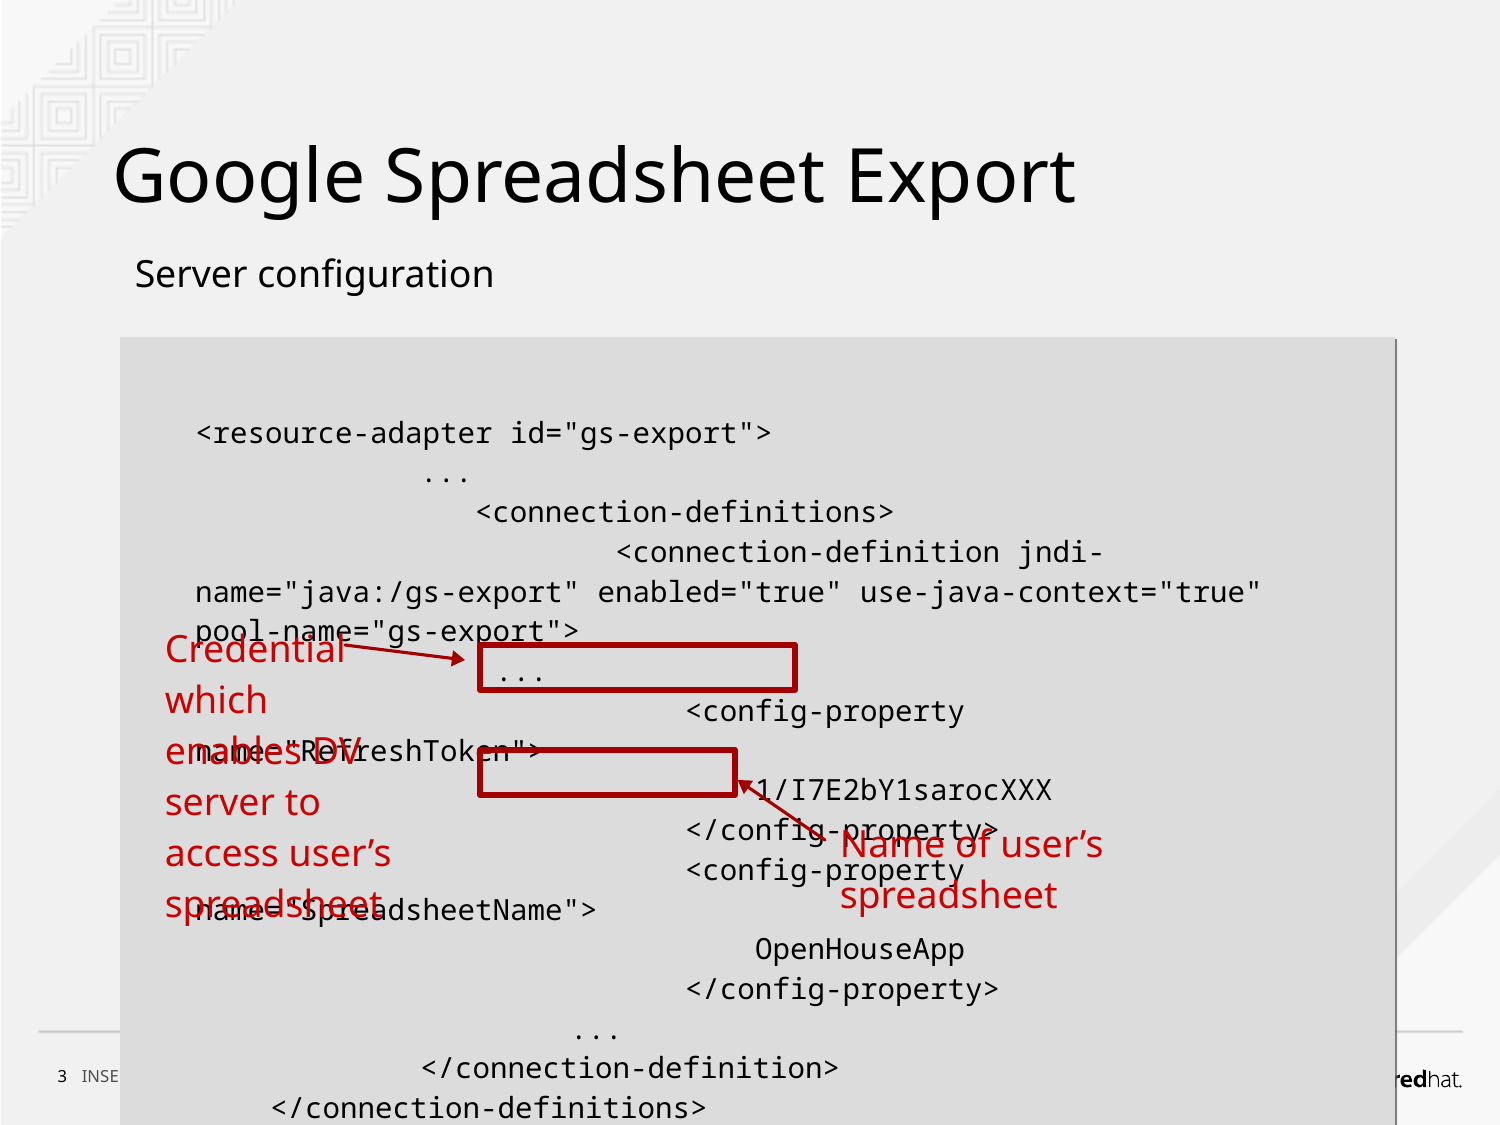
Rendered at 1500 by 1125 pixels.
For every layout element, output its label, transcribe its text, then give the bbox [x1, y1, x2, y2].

text_box Name of user’s spreadsheet [825, 810, 1321, 873]
text_box Credential which enables DV server to access user’s spreadsheet [150, 615, 421, 869]
text_box <resource-adapter id="gs-export"> ... <connection-definitions> <connection-definition jndi-name="java:/gs-export" enabled="true" use-java-context="true" pool-name="gs-export"> ... <config-property name="RefreshToken"> 1/I7E2bY1sarocXXX </config-property> <config-property name="SpreadsheetName"> OpenHouseApp </config-property> ... </connection-definition> </connection-definitions> </resource-adapter> [120, 336, 1396, 1036]
text_box Server configuration [120, 239, 1021, 303]
title Google Spreadsheet Export [112, 0, 1388, 225]
picture [0, 0, 1500, 1125]
